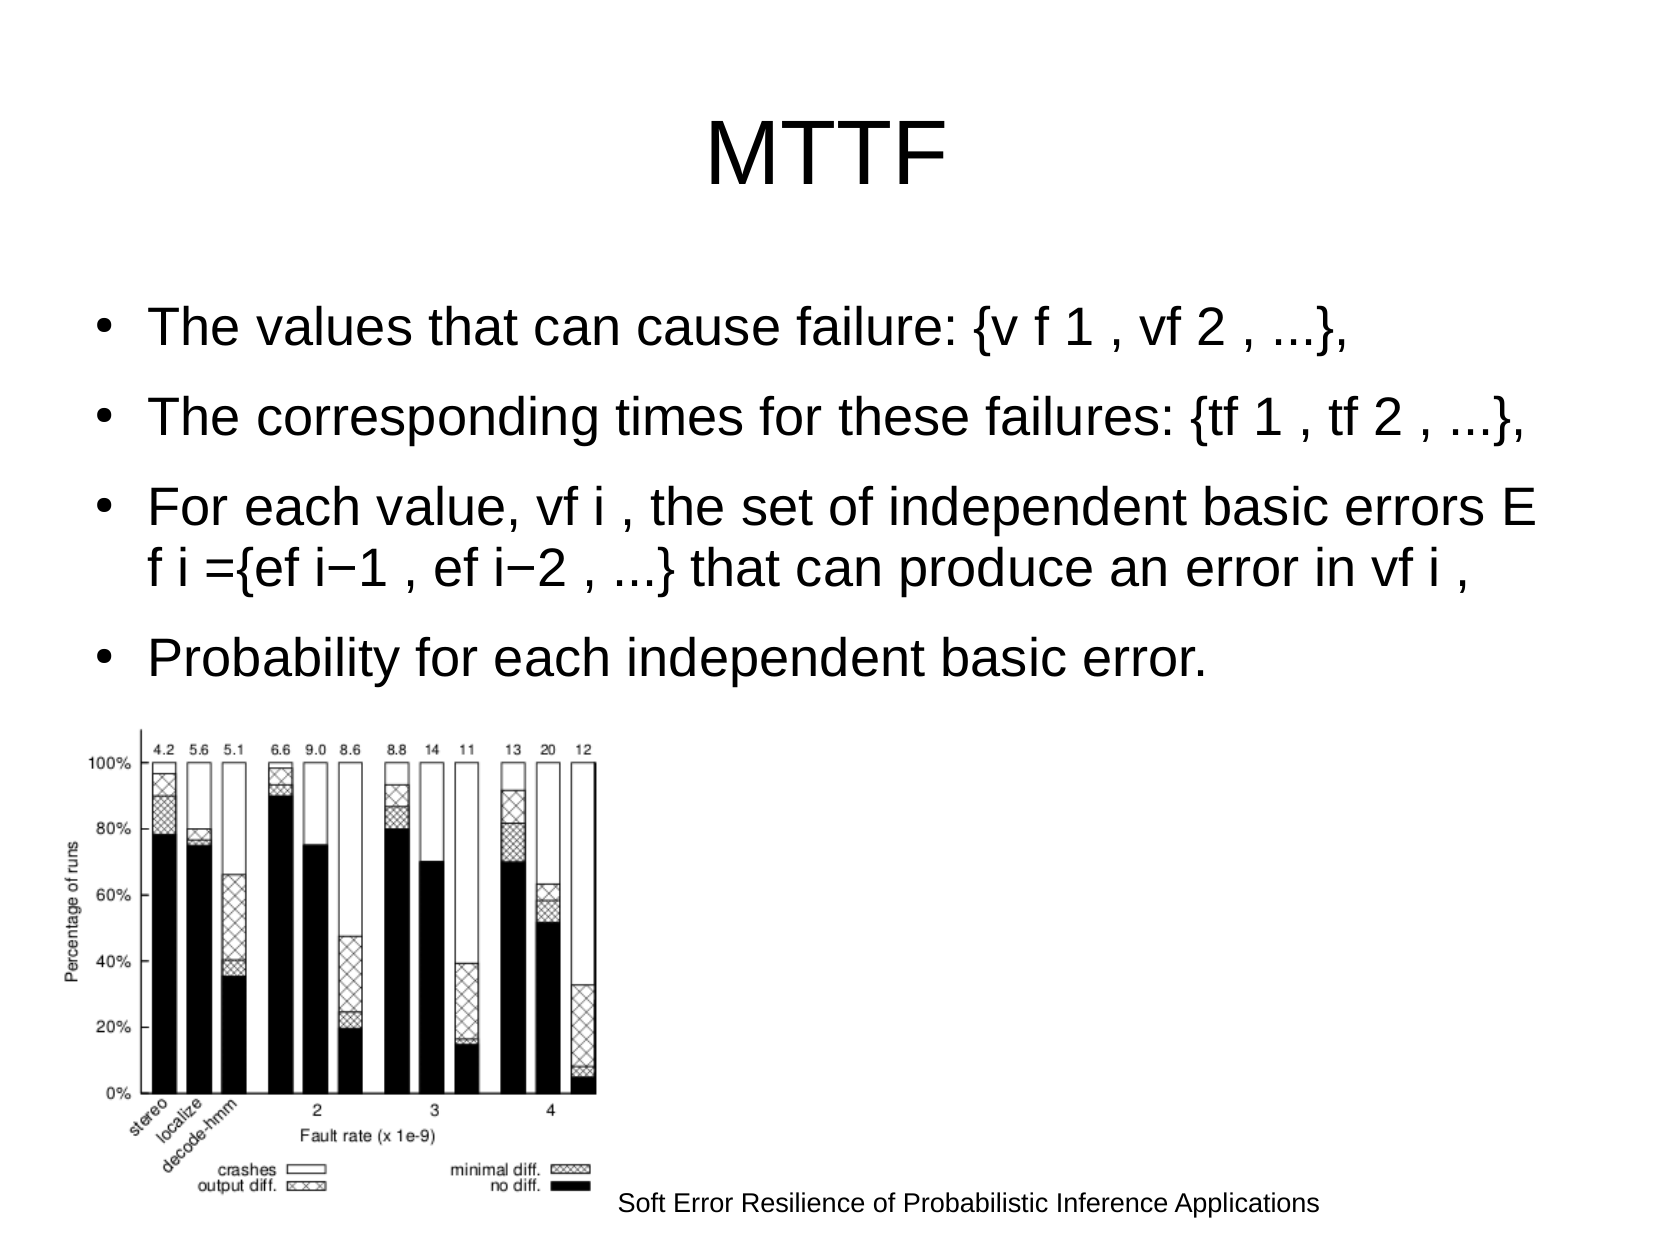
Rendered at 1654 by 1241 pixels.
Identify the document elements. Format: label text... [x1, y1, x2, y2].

picture [59, 708, 621, 1211]
list The values that can cause failure: {v f 1 , vf 2 , ...}, The corresponding times for these failures: {tf 1 , tf 2 , ...}, For each value, vf i , the set of independent basic errors E f i ={ef i−1 , ef i−2 , ...} that can produce an error in vf i , Probability for each independent basic error. [76, 206, 1565, 980]
title MTTF [82, 49, 1571, 257]
text_box Soft Error Resilience of Probabilistic Inference Applications [603, 1181, 1625, 1227]
